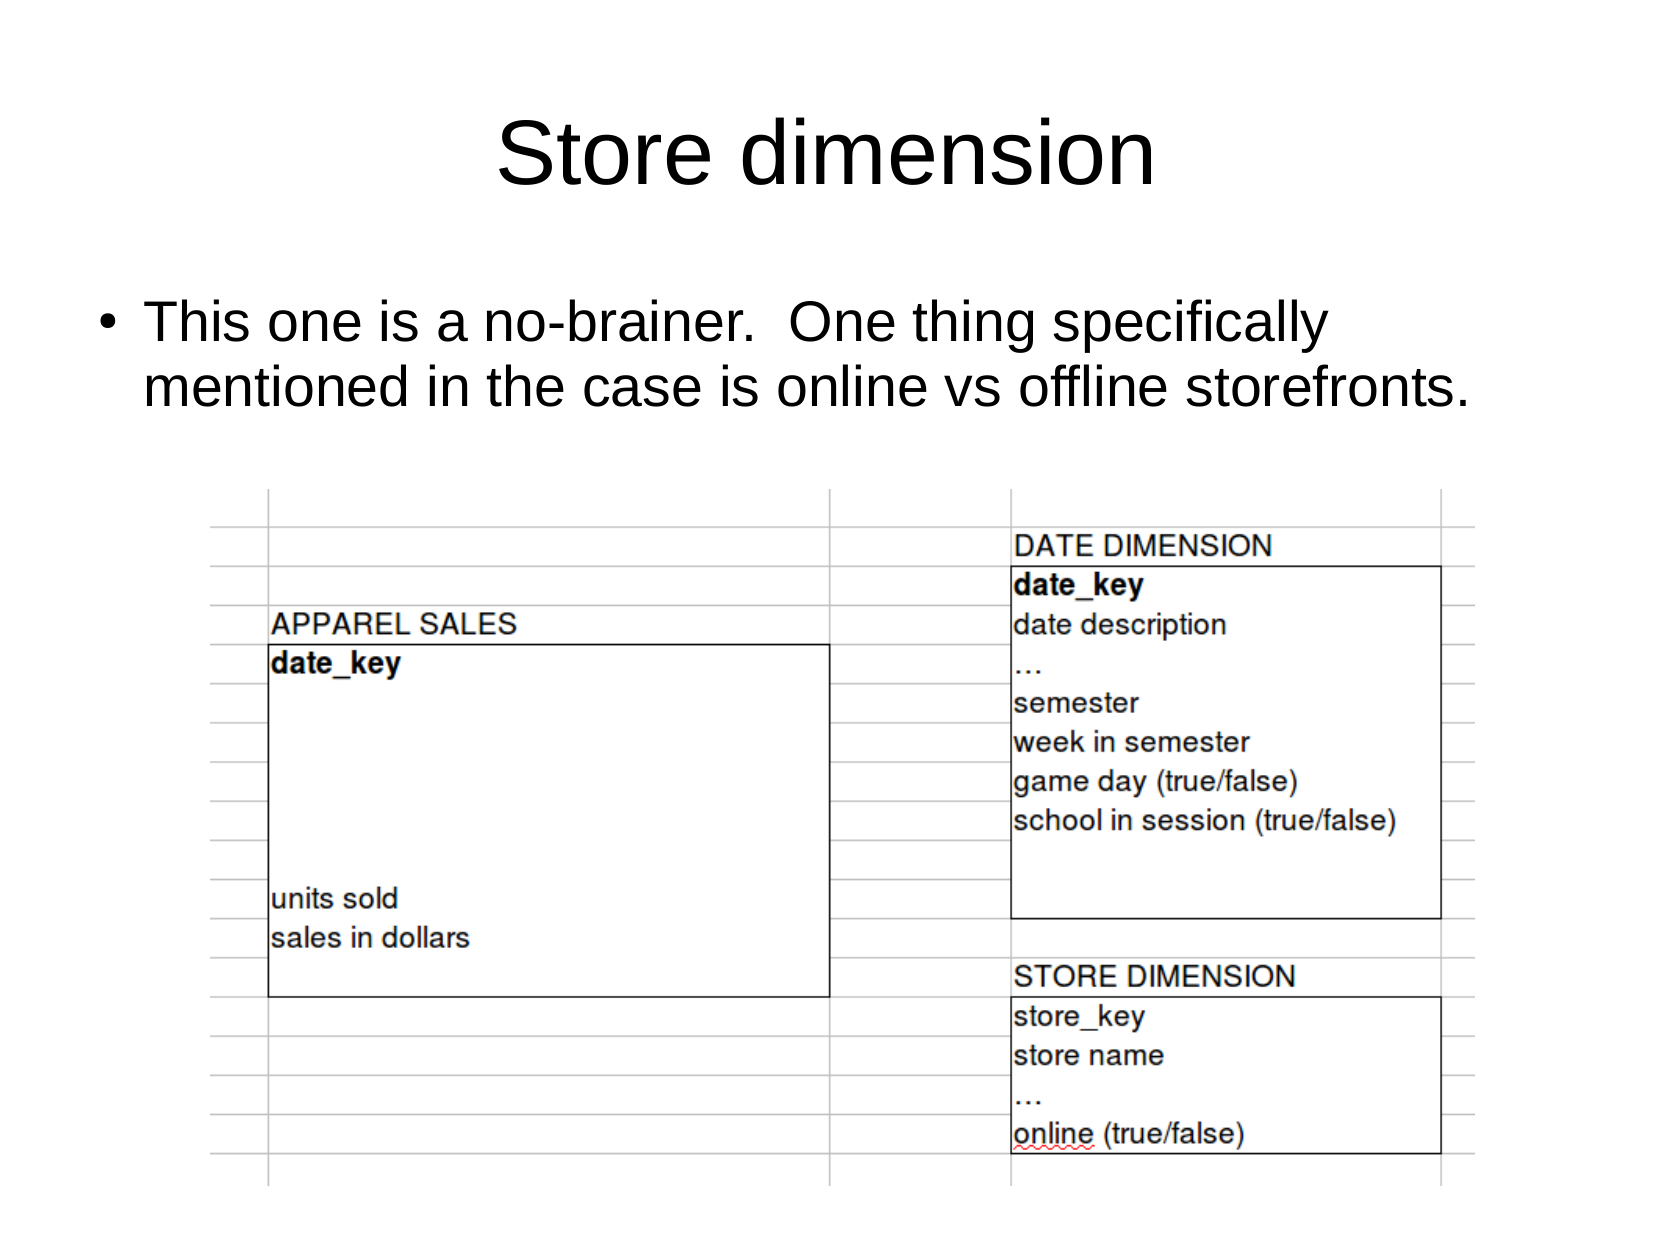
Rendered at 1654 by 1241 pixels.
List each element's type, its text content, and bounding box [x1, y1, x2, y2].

list This one is a no-brainer. One thing specifically mentioned in the case is online vs offline storefronts. [82, 290, 1571, 421]
picture [210, 489, 1475, 1186]
title Store dimension [82, 49, 1571, 257]
